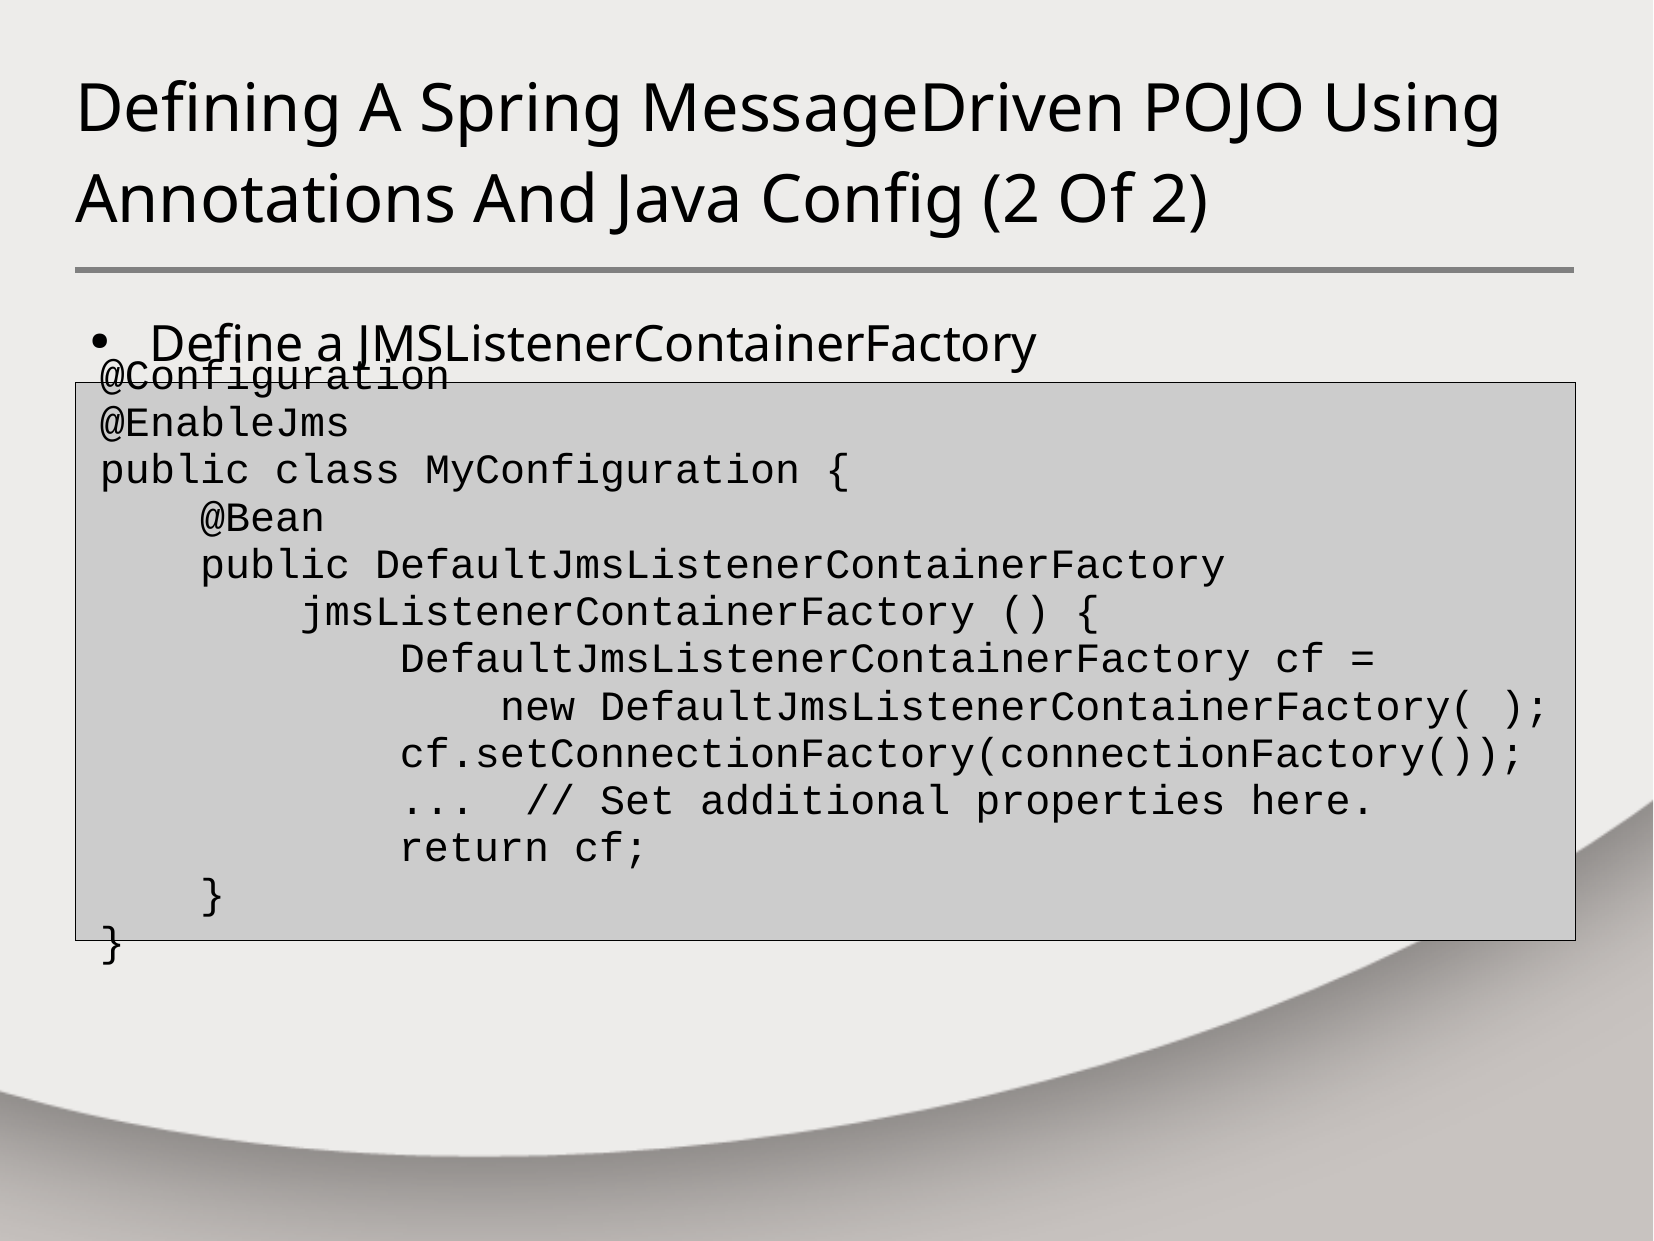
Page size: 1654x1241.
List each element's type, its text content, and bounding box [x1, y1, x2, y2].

picture [0, 0, 1654, 1241]
text_box Define a JMSListenerContainerFactory [75, 300, 1576, 382]
text_box @Configuration @EnableJms public class MyConfiguration { @Bean public DefaultJmsListenerContainerFactory jmsListenerContainerFactory () { DefaultJmsListenerContainerFactory cf = new DefaultJmsListenerContainerFactory( ); cf.setConnectionFactory(connectionFactory()); ... // Set additional properties here. return cf; } } [75, 382, 1576, 941]
title Defining A Spring MessageDriven POJO Using Annotations And Java Config (2 Of 2) [75, 75, 1575, 226]
text_box Define a JMSListenerContainerFactory [75, 941, 1576, 1164]
